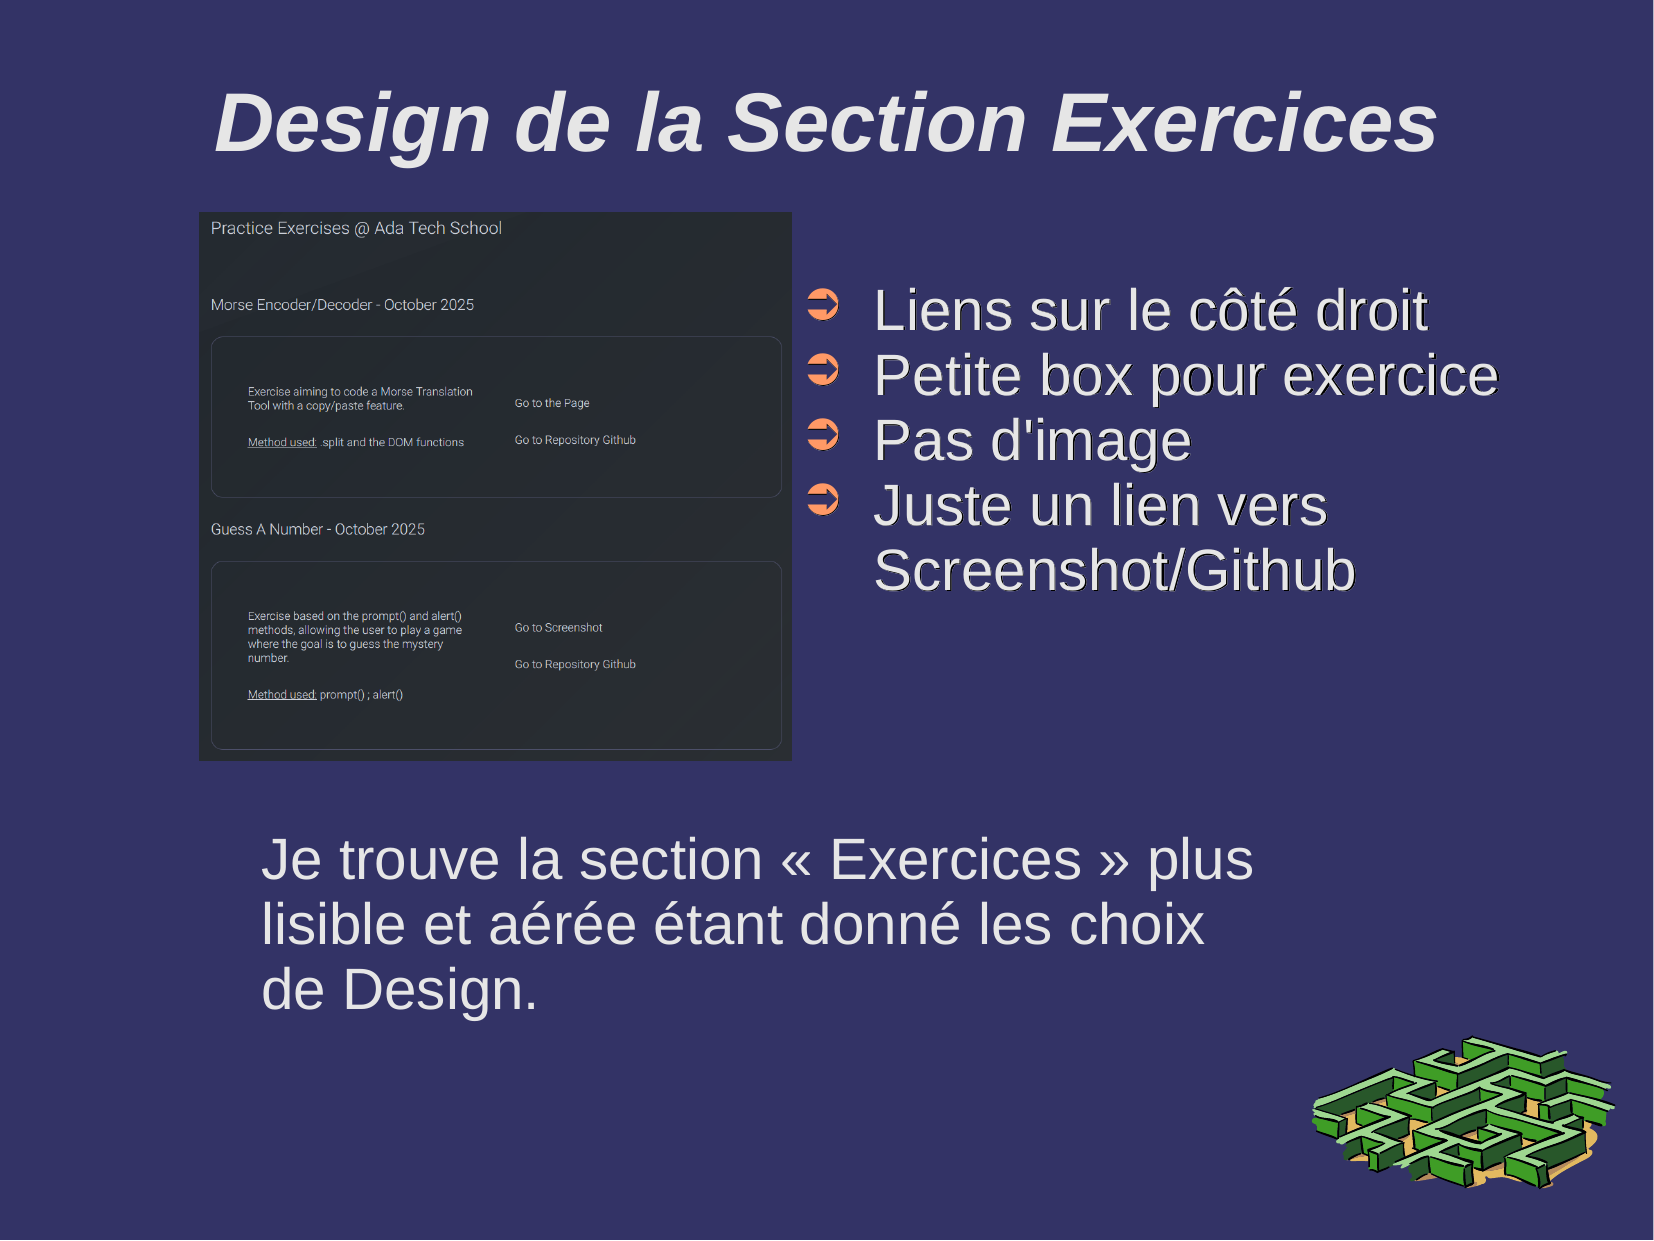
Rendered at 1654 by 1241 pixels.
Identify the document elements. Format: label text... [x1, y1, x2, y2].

title Design de la Section Exercices [121, 19, 1534, 227]
picture [199, 212, 792, 761]
text_box Liens sur le côté droit Petite box pour exercice Pas d'image Juste un lien vers Screenshot/Github [791, 212, 1607, 756]
list Je trouve la section « Exercices » plus lisible et aérée étant donné les choix de Design. [178, 826, 1264, 1201]
